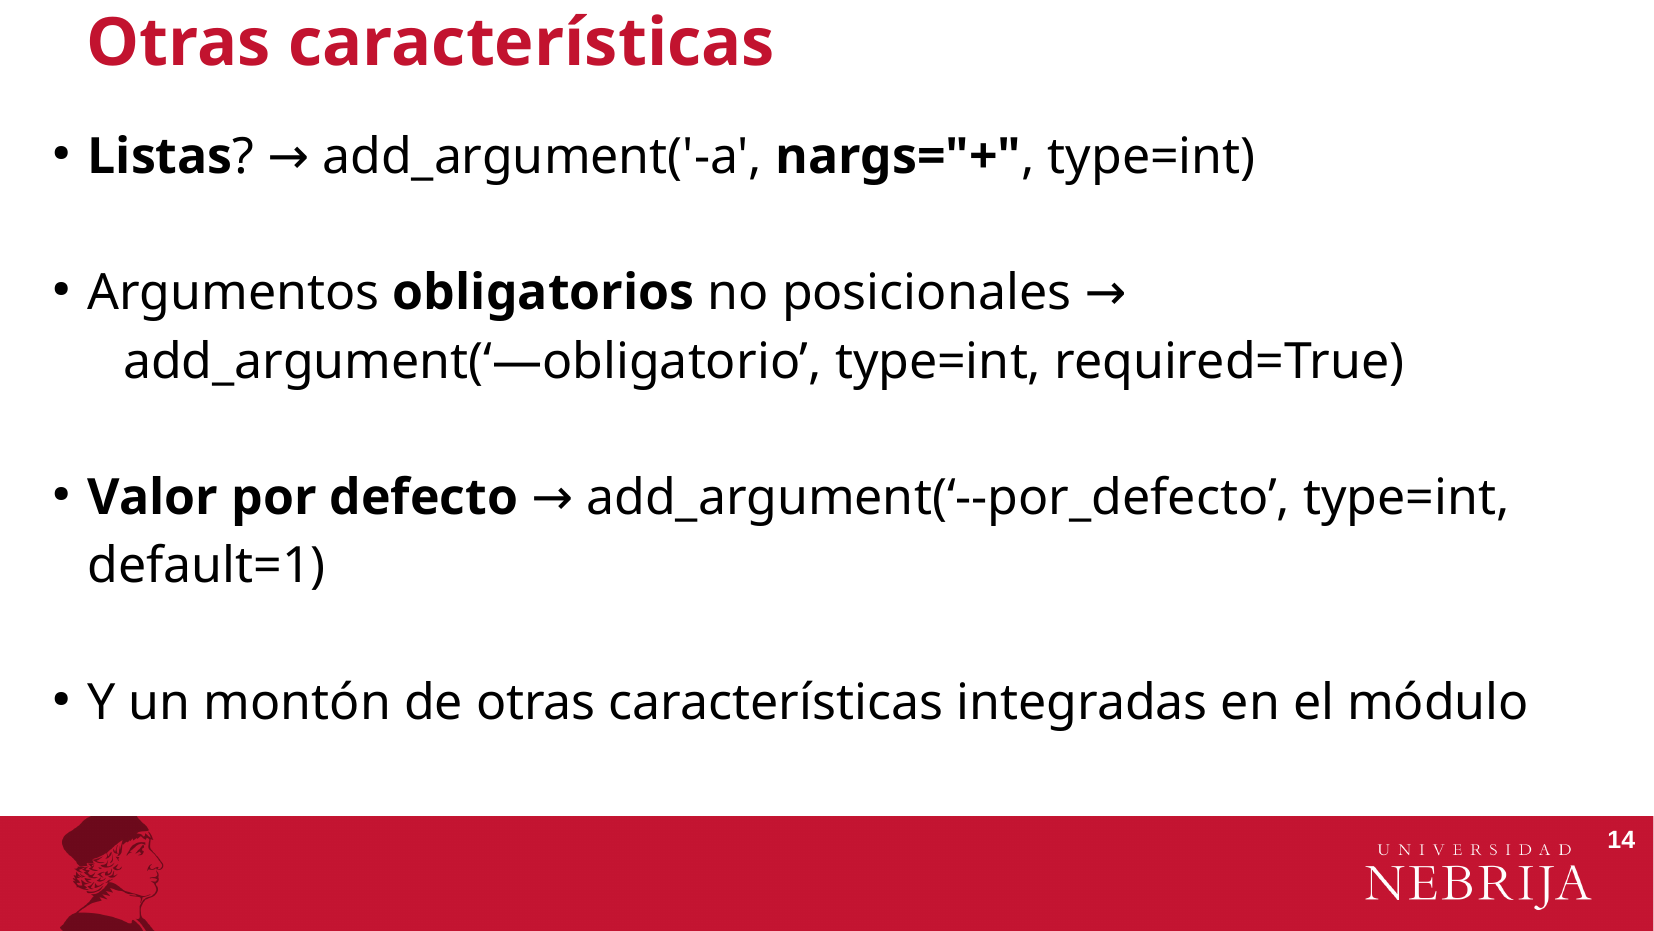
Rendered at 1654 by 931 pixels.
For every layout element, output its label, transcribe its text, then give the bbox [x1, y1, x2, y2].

text_box Listas? → add_argument('-a', nargs="+", type=int) Argumentos obligatorios no posicionales → add_argument(‘—obligatorio’, type=int, required=True) Valor por defecto → add_argument(‘--por_defecto’, type=int, default=1) Y un montón de otras características integradas en el módulo [37, 112, 1651, 788]
picture [0, 816, 1654, 931]
text_box Otras características [0, 0, 1650, 87]
